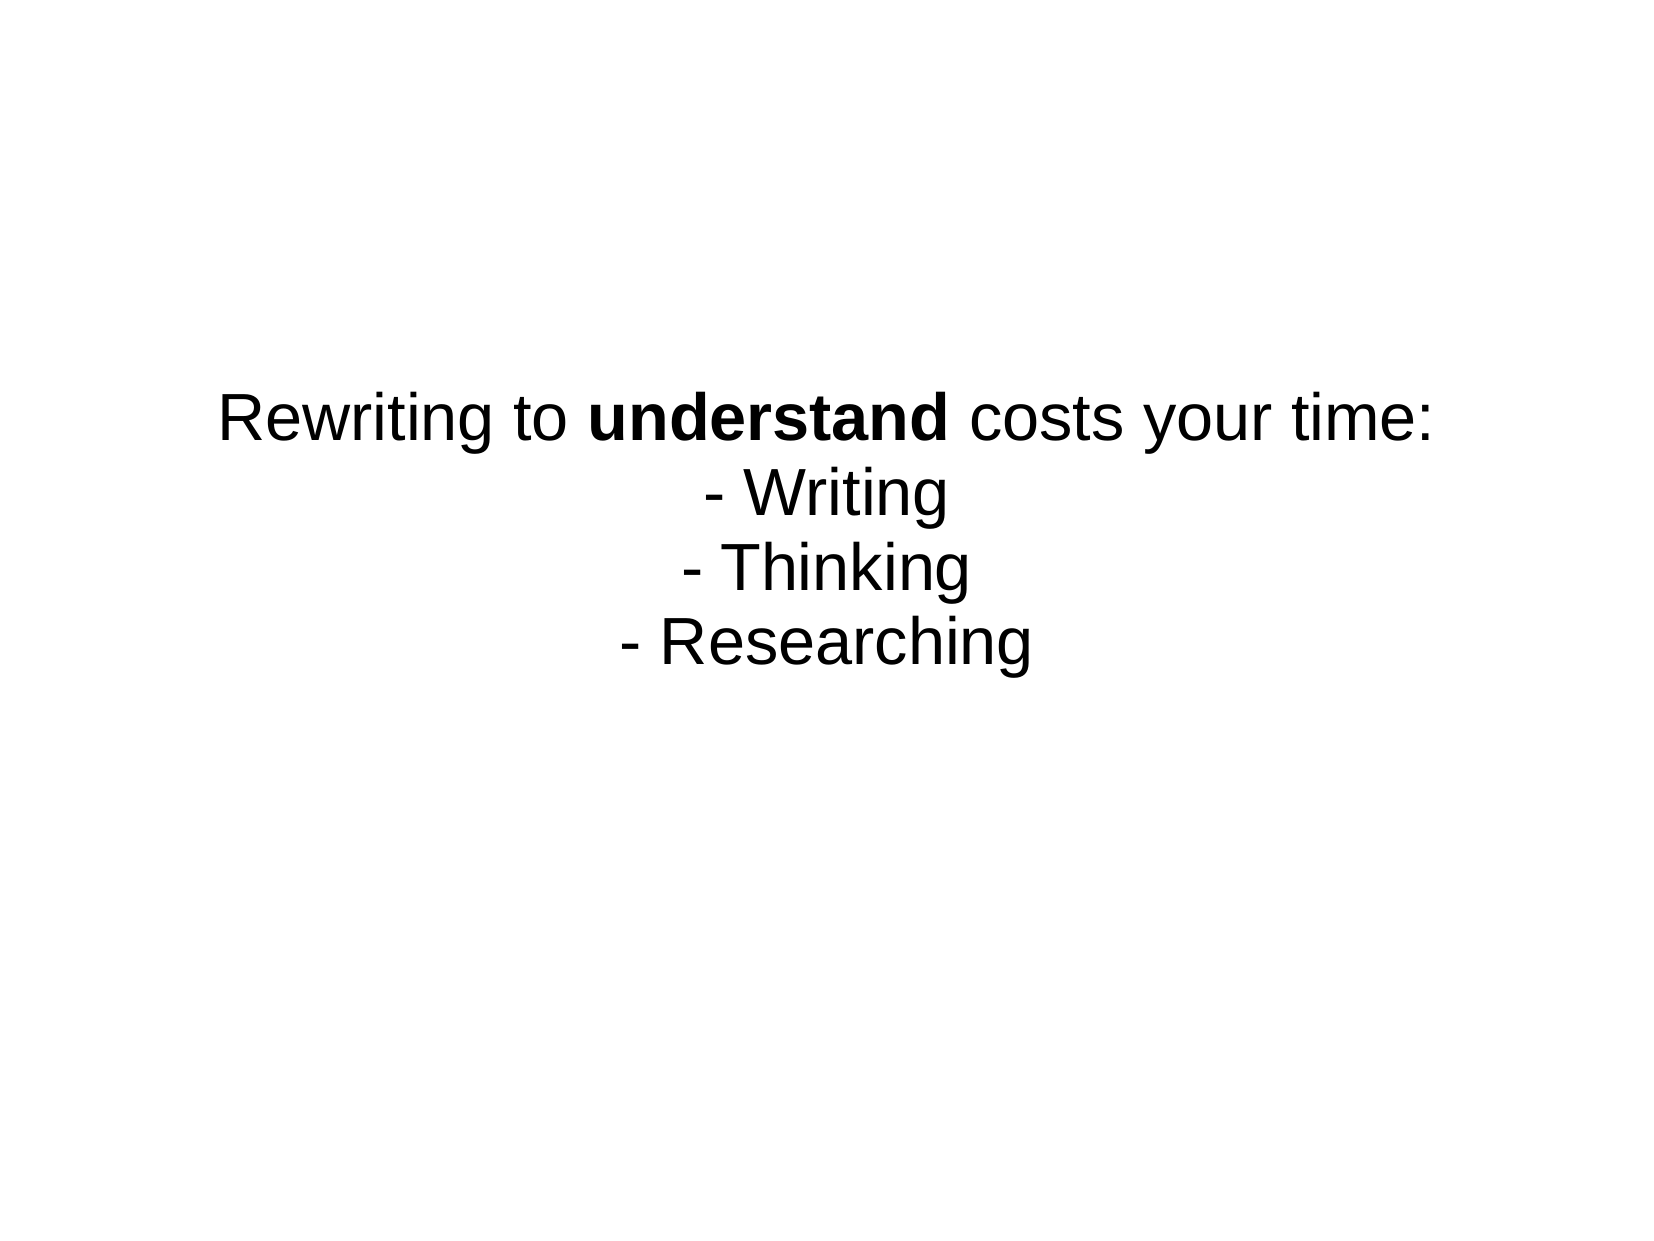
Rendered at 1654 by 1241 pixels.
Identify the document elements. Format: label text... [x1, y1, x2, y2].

subtitle Rewriting to understand costs your time: - Writing - Thinking - Researching [82, 49, 1571, 1010]
